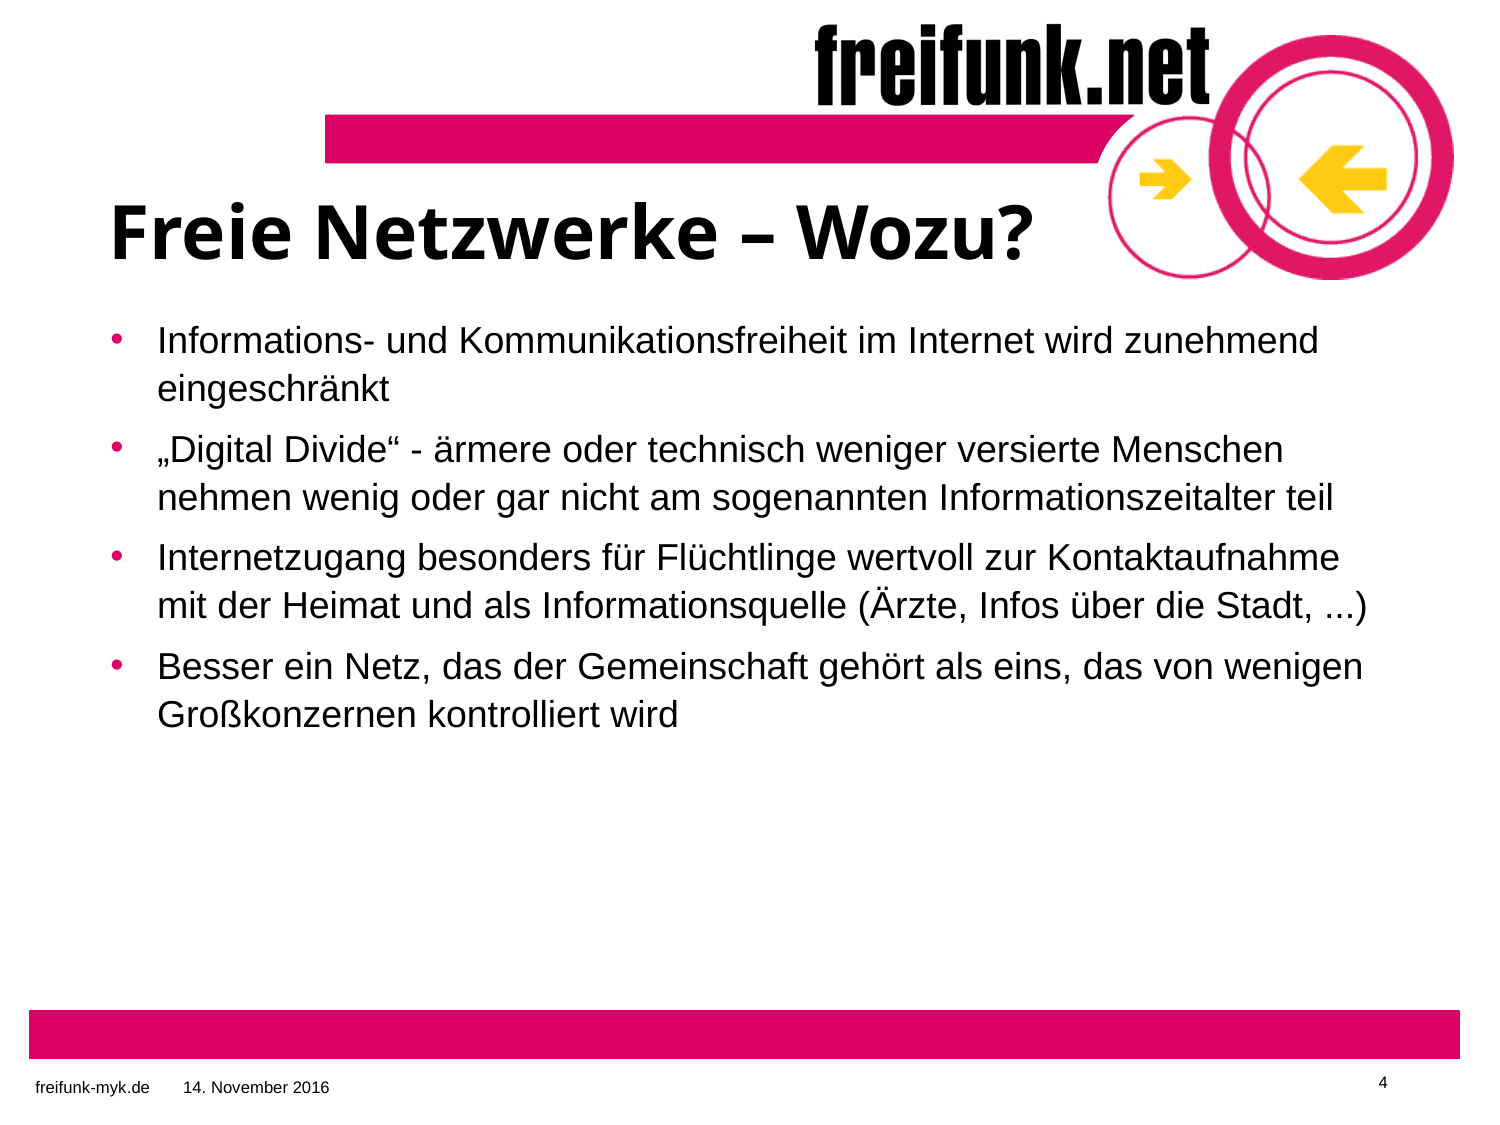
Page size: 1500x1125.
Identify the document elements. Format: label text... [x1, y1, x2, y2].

picture [816, 24, 1454, 280]
list Informations- und Kommunikationsfreiheit im Internet wird zunehmend eingeschränkt „Digital Divide“ - ärmere oder technisch weniger versierte Menschen nehmen wenig oder gar nicht am sogenannten Informationszeitalter teil Internetzugang besonders für Flüchtlinge wertvoll zur Kontaktaufnahme mit der Heimat und als Informationsquelle (Ärzte, Infos über die Stadt, ...) Besser ein Netz, das der Gemeinschaft gehört als eins, das von wenigen Großkonzernen kontrolliert wird [110, 312, 1392, 1000]
title Freie Netzwerke – Wozu? [108, 158, 1255, 301]
